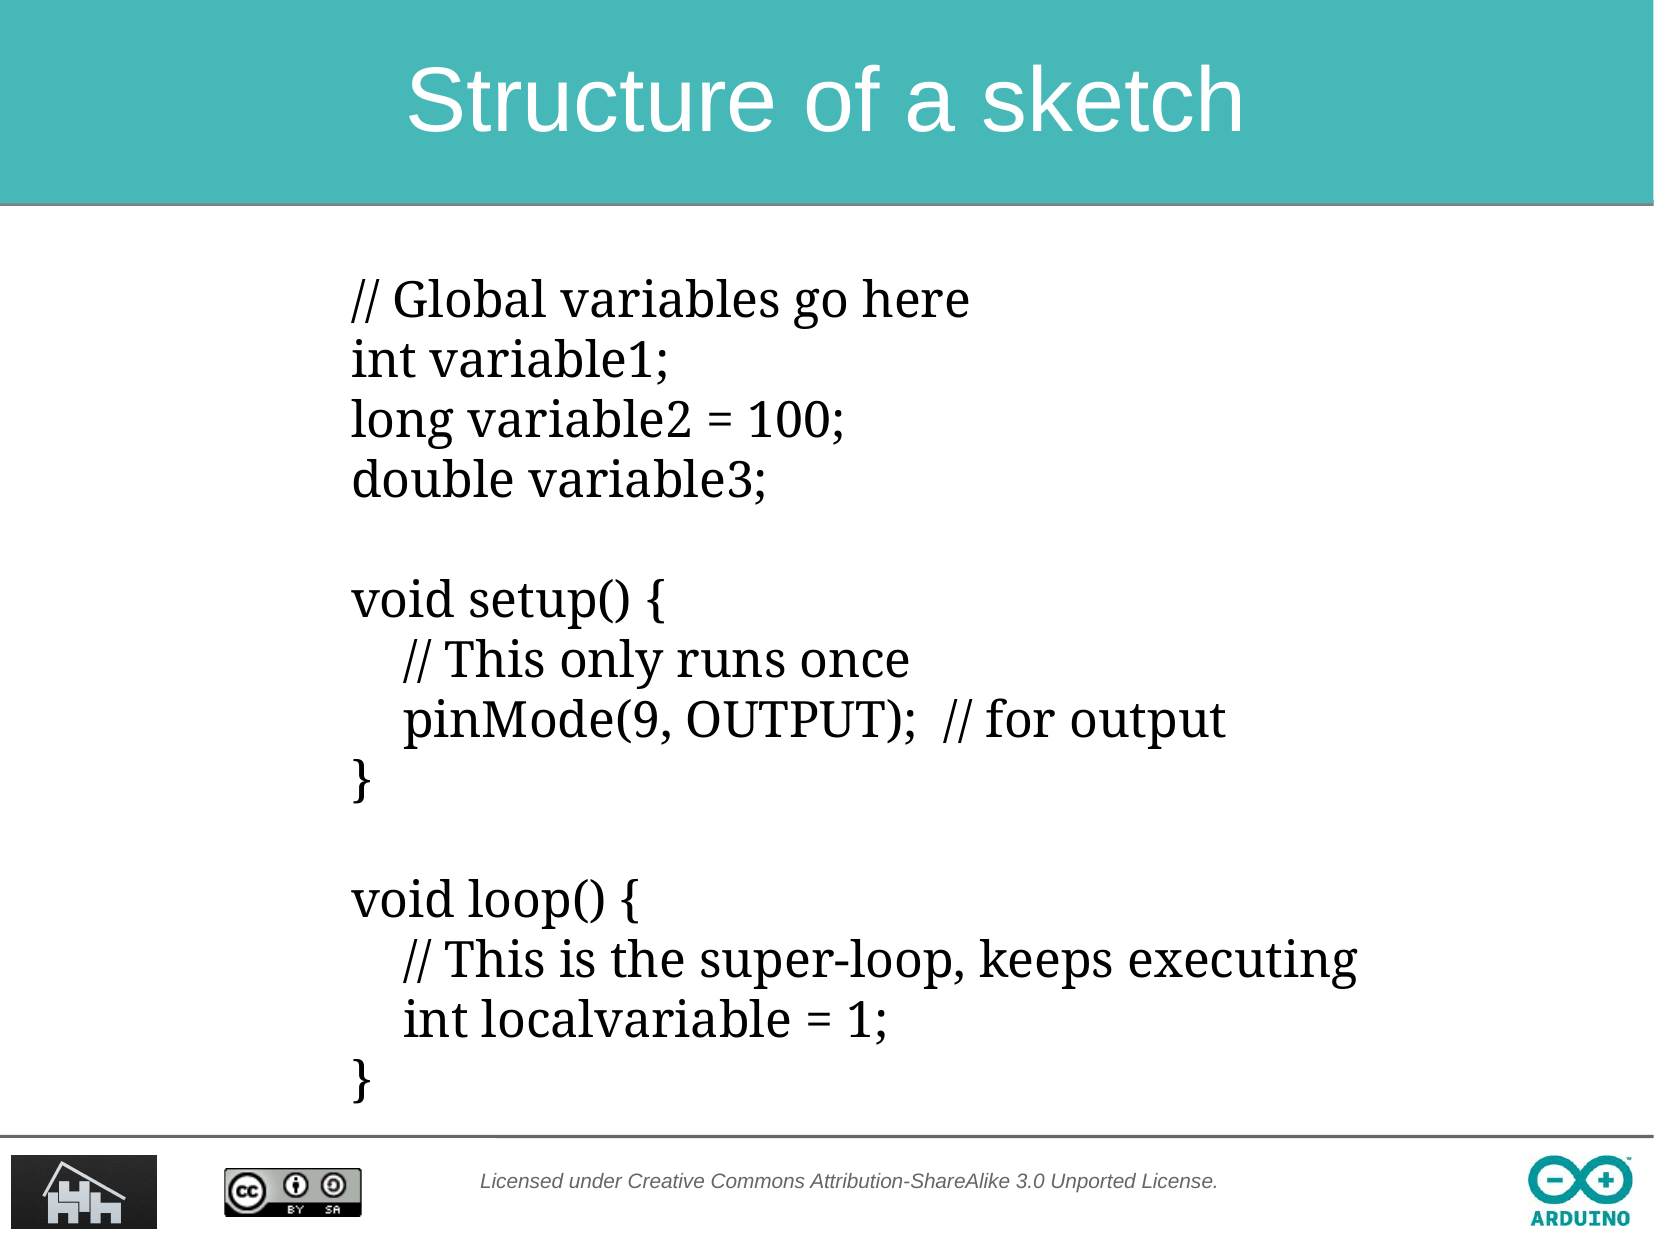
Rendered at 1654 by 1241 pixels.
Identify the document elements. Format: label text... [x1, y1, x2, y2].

picture [1498, 1149, 1654, 1233]
picture [224, 1168, 362, 1217]
picture [11, 1155, 157, 1229]
text_box // Global variables go here int variable1; long variable2 = 100; double variable3; void setup() { // This only runs once pinMode(9, OUTPUT); // for output } void loop() { // This is the super-loop, keeps executing int localvariable = 1; } [336, 259, 1375, 1115]
title Structure of a sketch [0, 0, 1654, 204]
